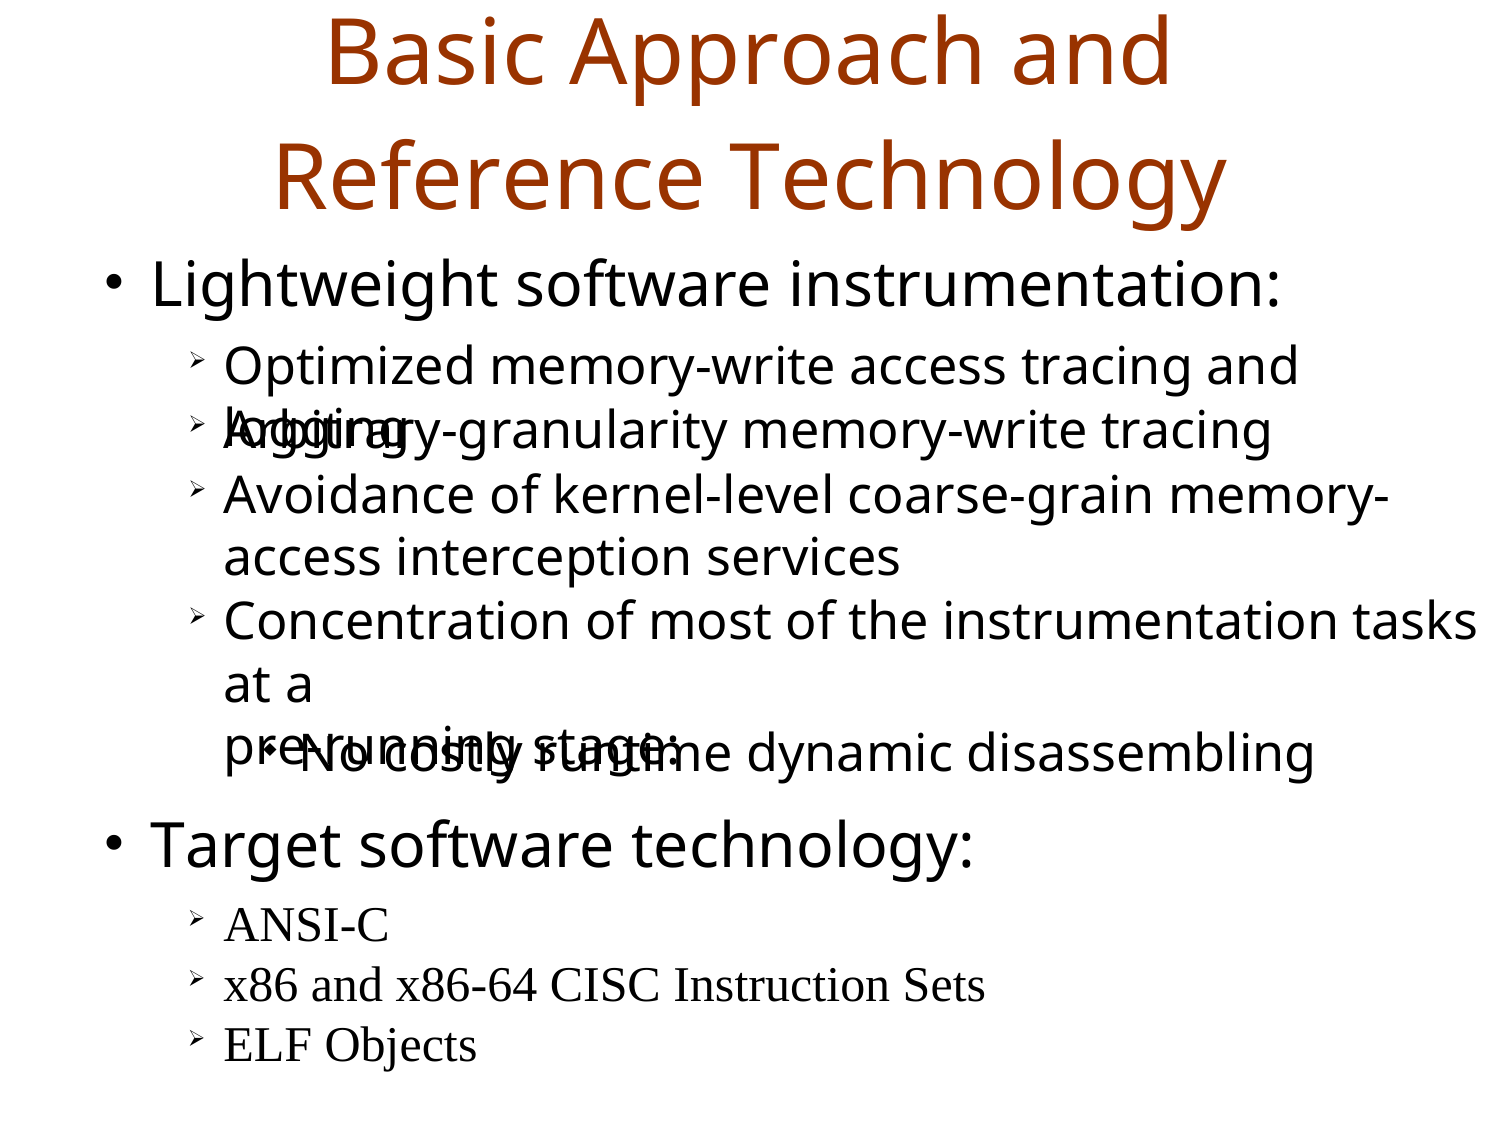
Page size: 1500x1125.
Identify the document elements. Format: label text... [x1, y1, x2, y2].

text_box Lightweight software instrumentation: [88, 236, 1500, 324]
text_box Target software technology: [88, 797, 1500, 910]
text_box Arbitrary-granularity memory-write tracing [23, 388, 1500, 453]
text_box Concentration of most of the instrumentation tasks at a pre-running stage: [23, 580, 1500, 711]
text_box Avoidance of kernel-level coarse-grain memory-access interception services [23, 453, 1500, 580]
title Basic Approach and Reference Technology [0, 0, 1500, 231]
text_box Optimized memory-write access tracing and logging [23, 324, 1500, 388]
text_box ANSI-C x86 and x86-64 CISC Instruction Sets ELF Objects [173, 884, 1002, 1080]
text_box No costly runtime dynamic disassembling [23, 711, 1500, 790]
